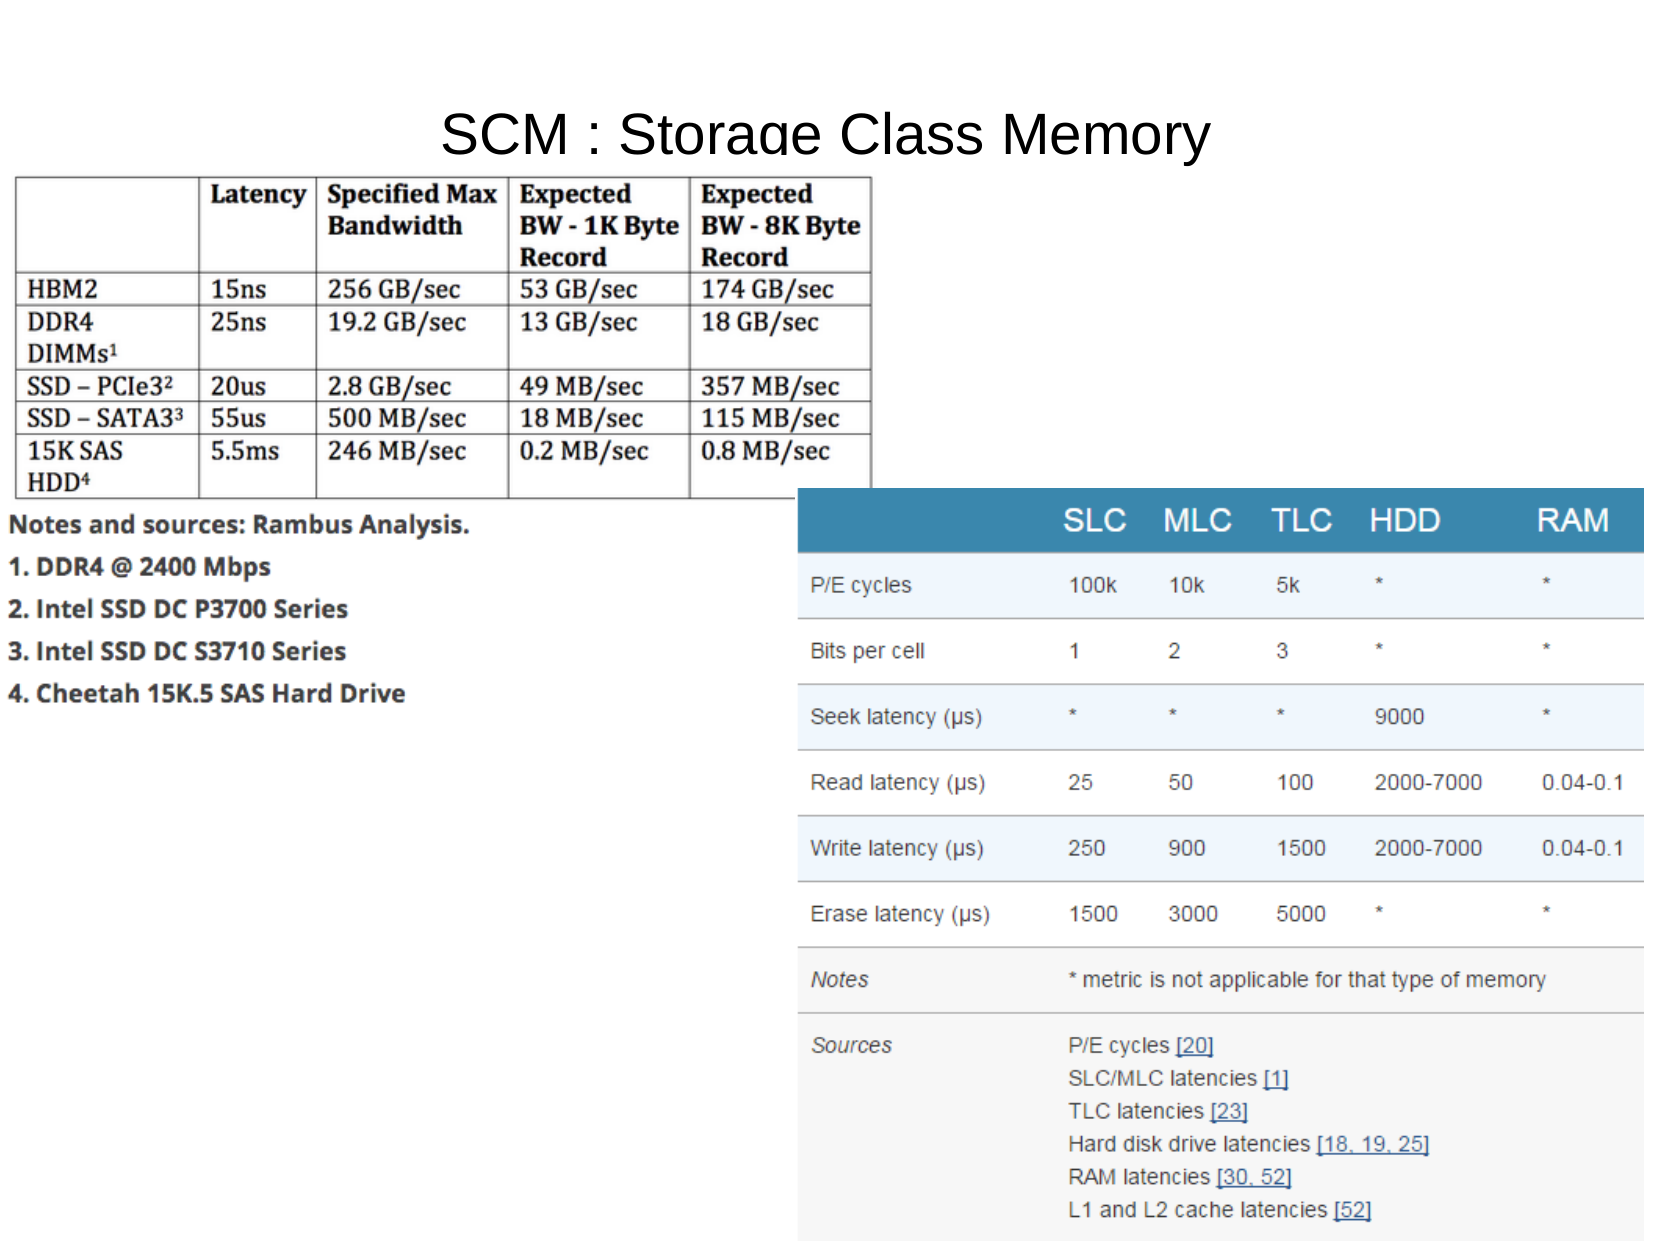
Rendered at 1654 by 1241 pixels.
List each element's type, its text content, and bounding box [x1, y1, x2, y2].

picture [0, 155, 1644, 1241]
text_box SCM : Storage Class Memory [426, 94, 1228, 175]
